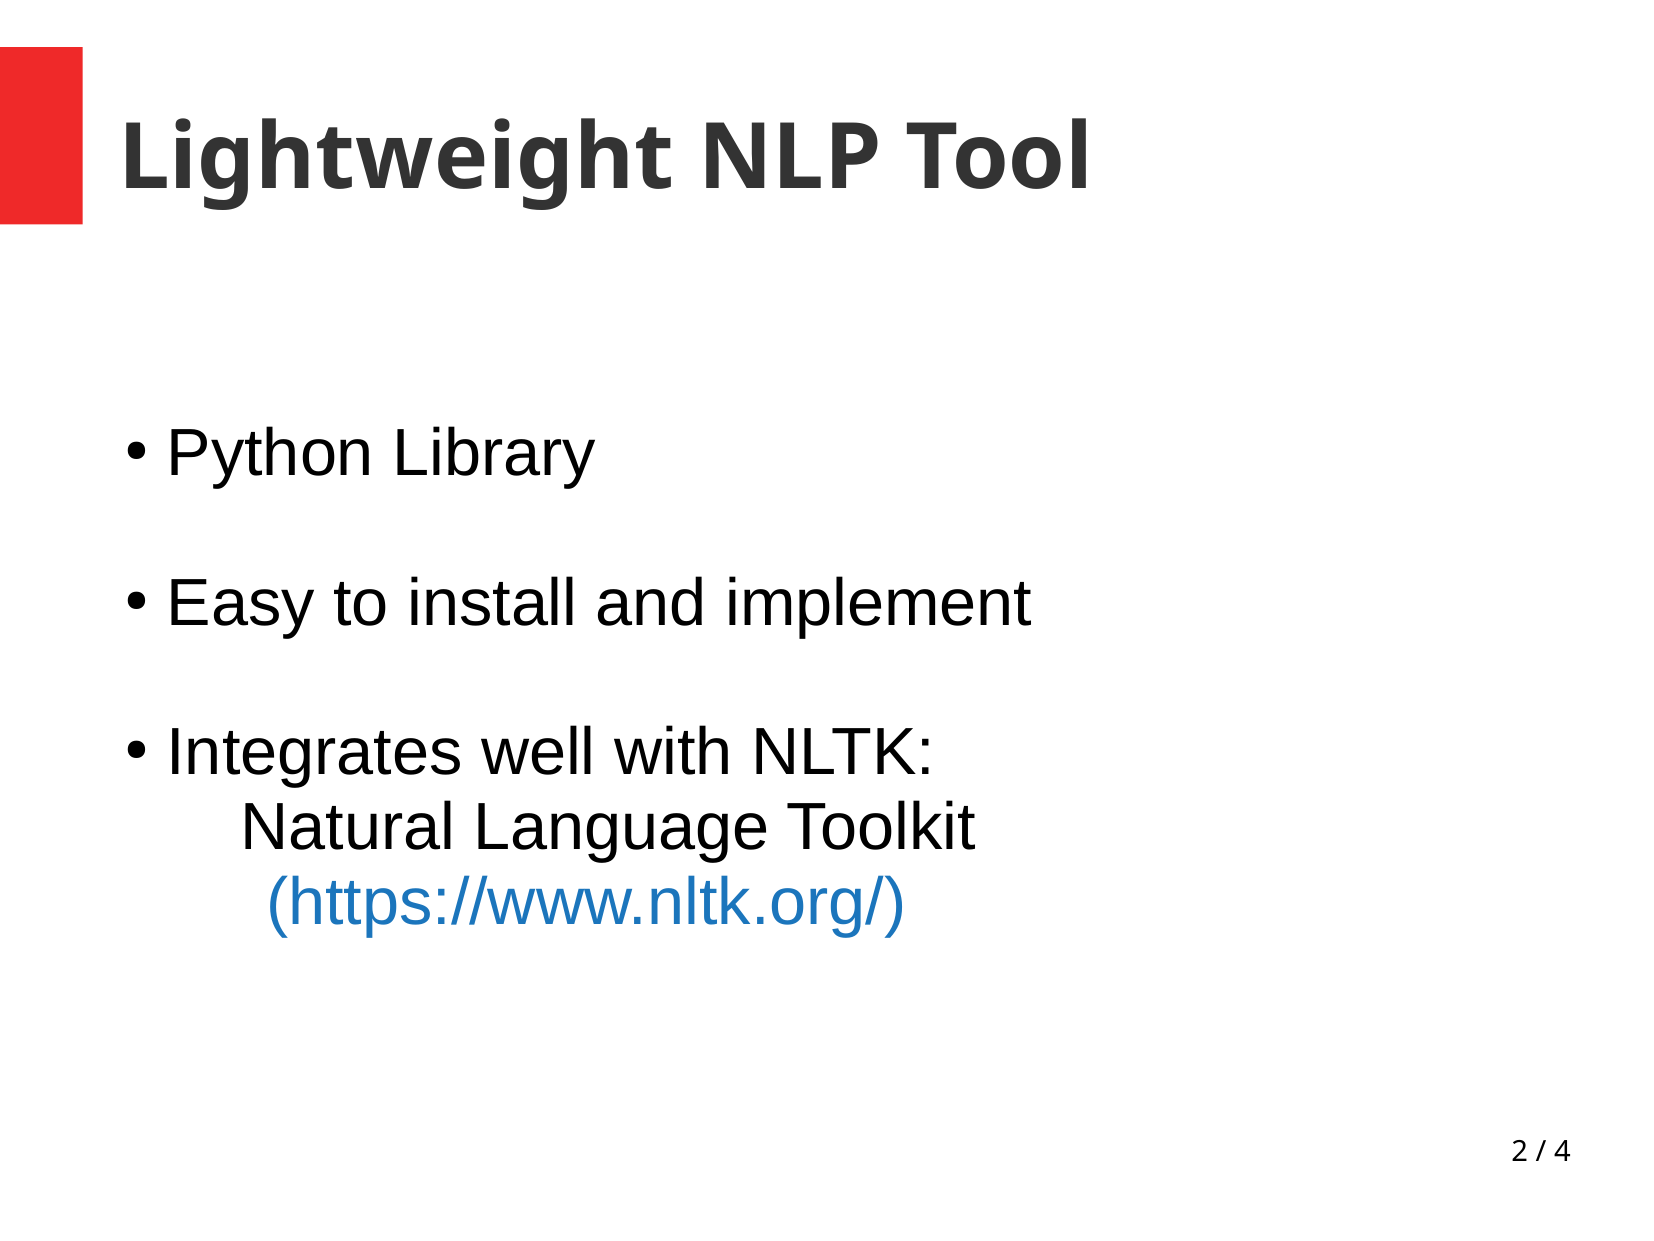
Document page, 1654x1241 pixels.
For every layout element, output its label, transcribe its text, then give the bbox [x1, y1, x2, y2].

text_box Python Library Easy to install and implement Integrates well with NLTK: Natural Language Toolkit (https://www.nltk.org/) [124, 258, 1531, 1096]
title Lightweight NLP Tool [118, 49, 1571, 257]
